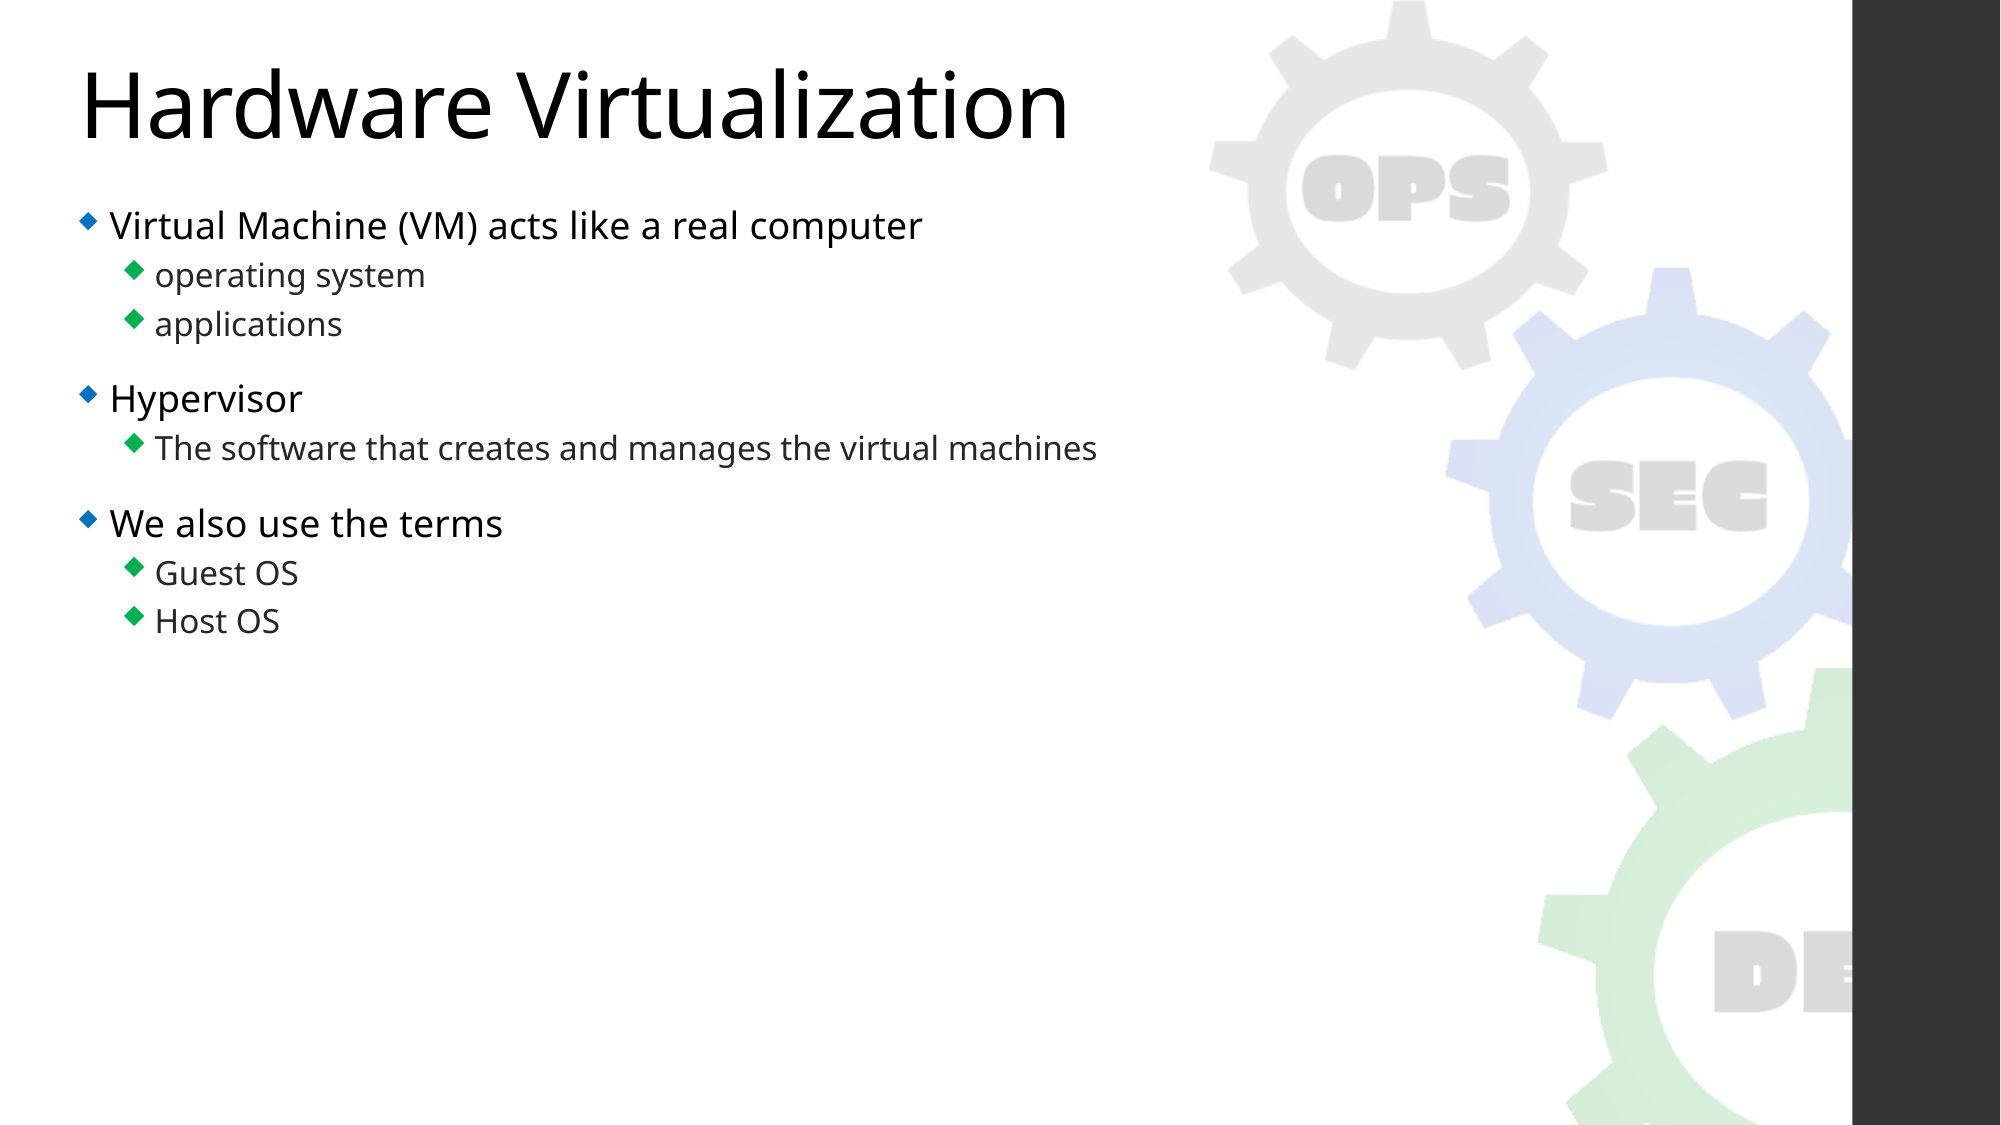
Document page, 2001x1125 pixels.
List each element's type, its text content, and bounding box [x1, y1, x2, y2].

title Hardware Virtualization [64, 33, 1797, 166]
list Virtual Machine (VM) acts like a real computer operating system applications Hypervisor The software that creates and manages the virtual machines We also use the terms Guest OS Host OS [64, 198, 1797, 1073]
